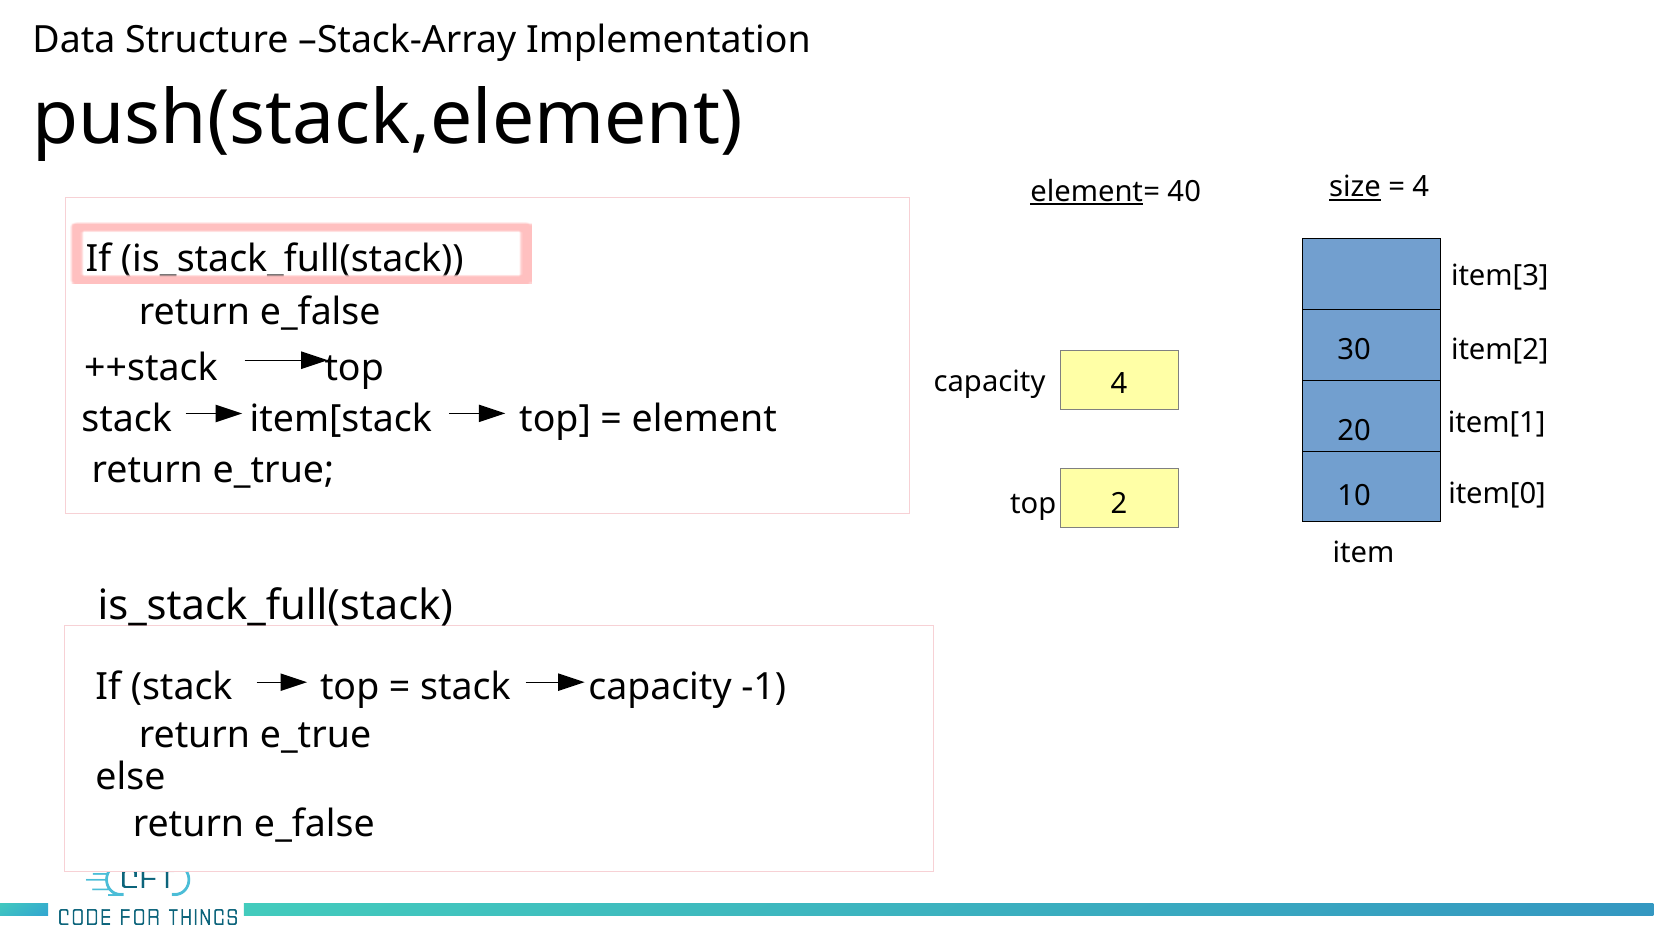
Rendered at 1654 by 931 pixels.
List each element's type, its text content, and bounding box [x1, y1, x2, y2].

picture [70, 222, 532, 284]
text_box return e_false [118, 789, 406, 848]
text_box 4 [1095, 354, 1155, 404]
text_box element= 40 [1015, 166, 1270, 212]
text_box [1302, 238, 1441, 522]
text_box If (stack top = stack capacity -1) [70, 652, 910, 712]
text_box else [70, 741, 189, 801]
text_box 2 [1095, 474, 1179, 524]
text_box return e_true [124, 699, 399, 759]
text_box [64, 625, 934, 872]
text_box 20 [1322, 401, 1406, 451]
text_box 10 [1322, 466, 1406, 516]
text_box top [995, 474, 1102, 532]
text_box [1102, 524, 1179, 528]
text_box item[0] [1433, 478, 1572, 549]
text_box size = 4 [1314, 166, 1510, 215]
text_box item[3] [1441, 246, 1575, 330]
text_box item[1] [1441, 405, 1572, 478]
picture [59, 846, 237, 925]
text_box return e_false [124, 284, 412, 332]
text_box capacity [918, 352, 1085, 410]
text_box If (is_stack_full(stack)) [412, 284, 532, 290]
text_box item[2] [1441, 330, 1575, 405]
title Data Structure –Stack-Array Implementation push(stack,element) [32, 12, 1536, 166]
text_box 30 [1322, 321, 1406, 371]
text_box [1060, 468, 1179, 474]
text_box item [1317, 523, 1419, 573]
text_box stack item[stack top] = element [47, 383, 839, 443]
text_box return e_true; [76, 443, 449, 502]
text_box is_stack_full(stack) [82, 566, 626, 631]
text_box ++stack top [69, 332, 508, 392]
text_box [65, 197, 910, 514]
text_box [1060, 350, 1179, 410]
